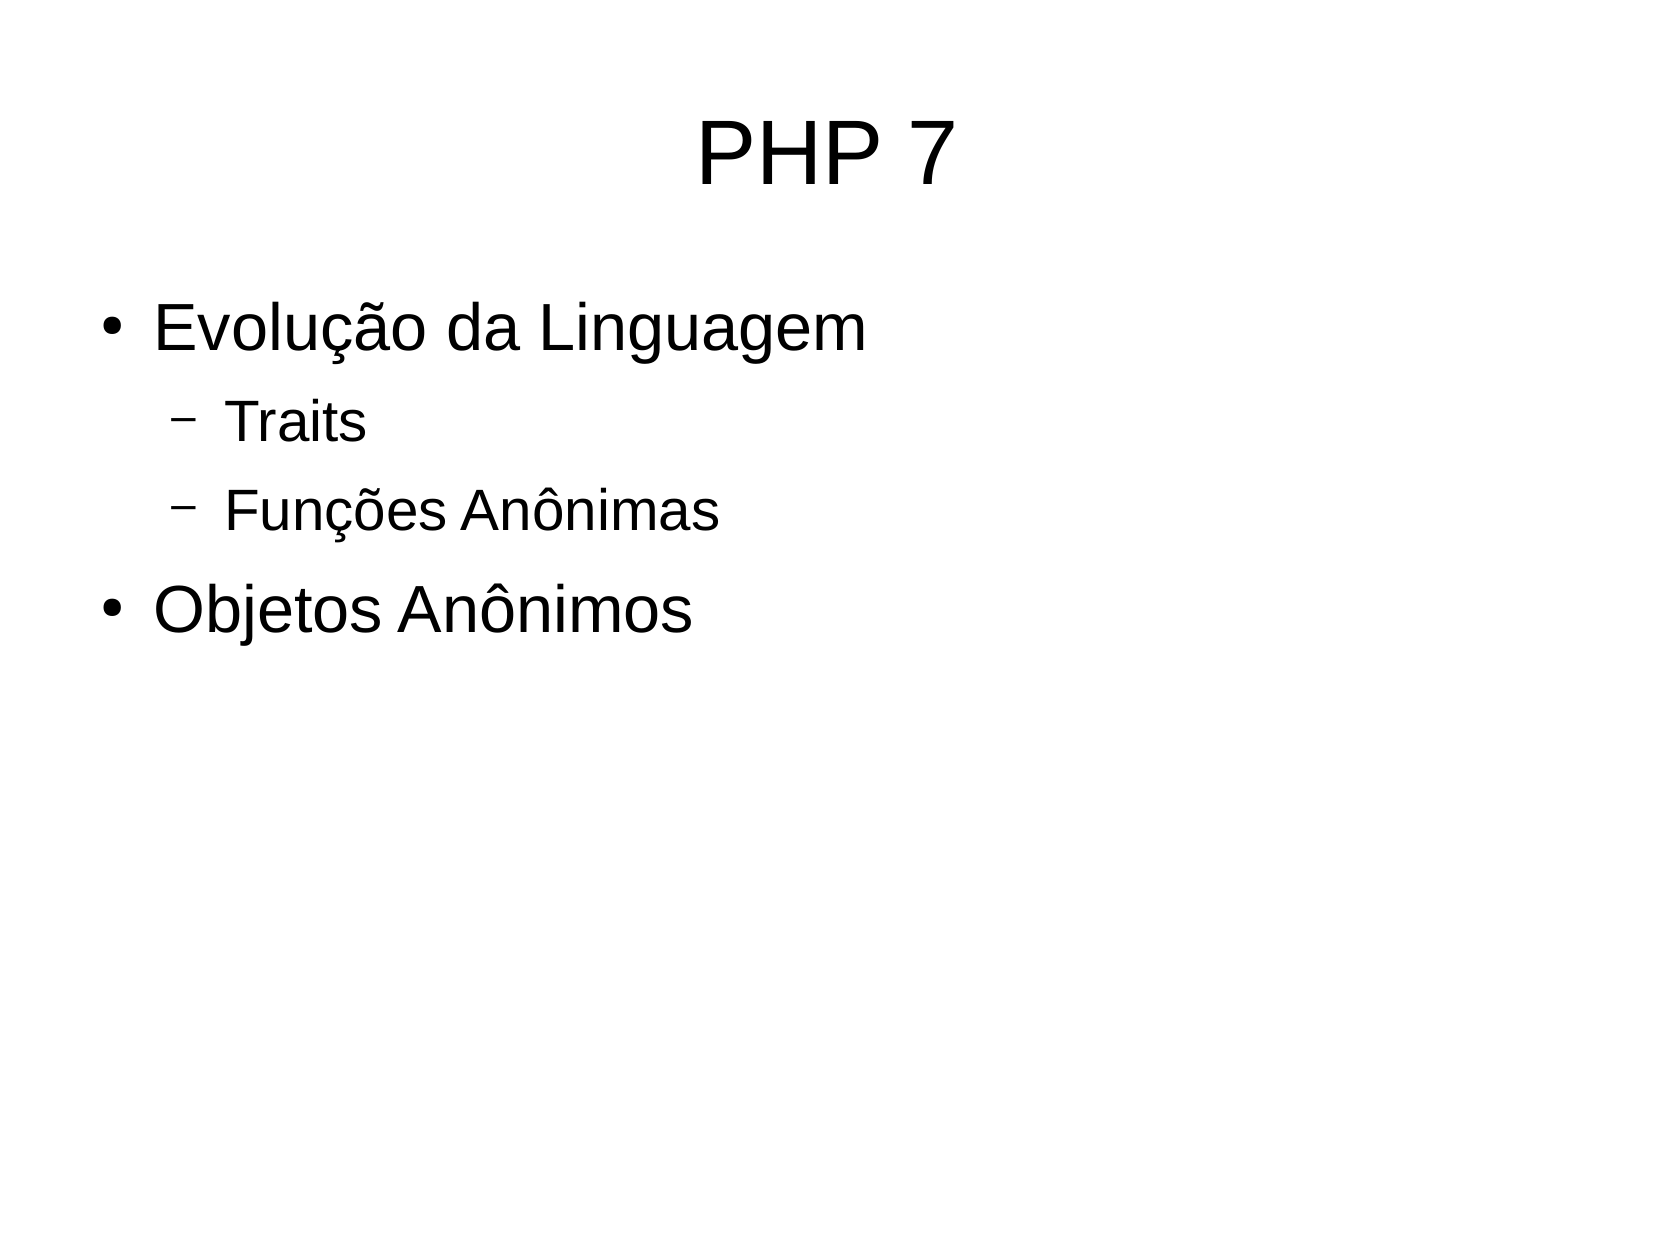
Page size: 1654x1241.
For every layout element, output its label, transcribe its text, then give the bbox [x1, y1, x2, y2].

list Evolução da Linguagem Traits Funções Anônimas Objetos Anônimos [82, 290, 1571, 1010]
title PHP 7 [82, 49, 1571, 257]
